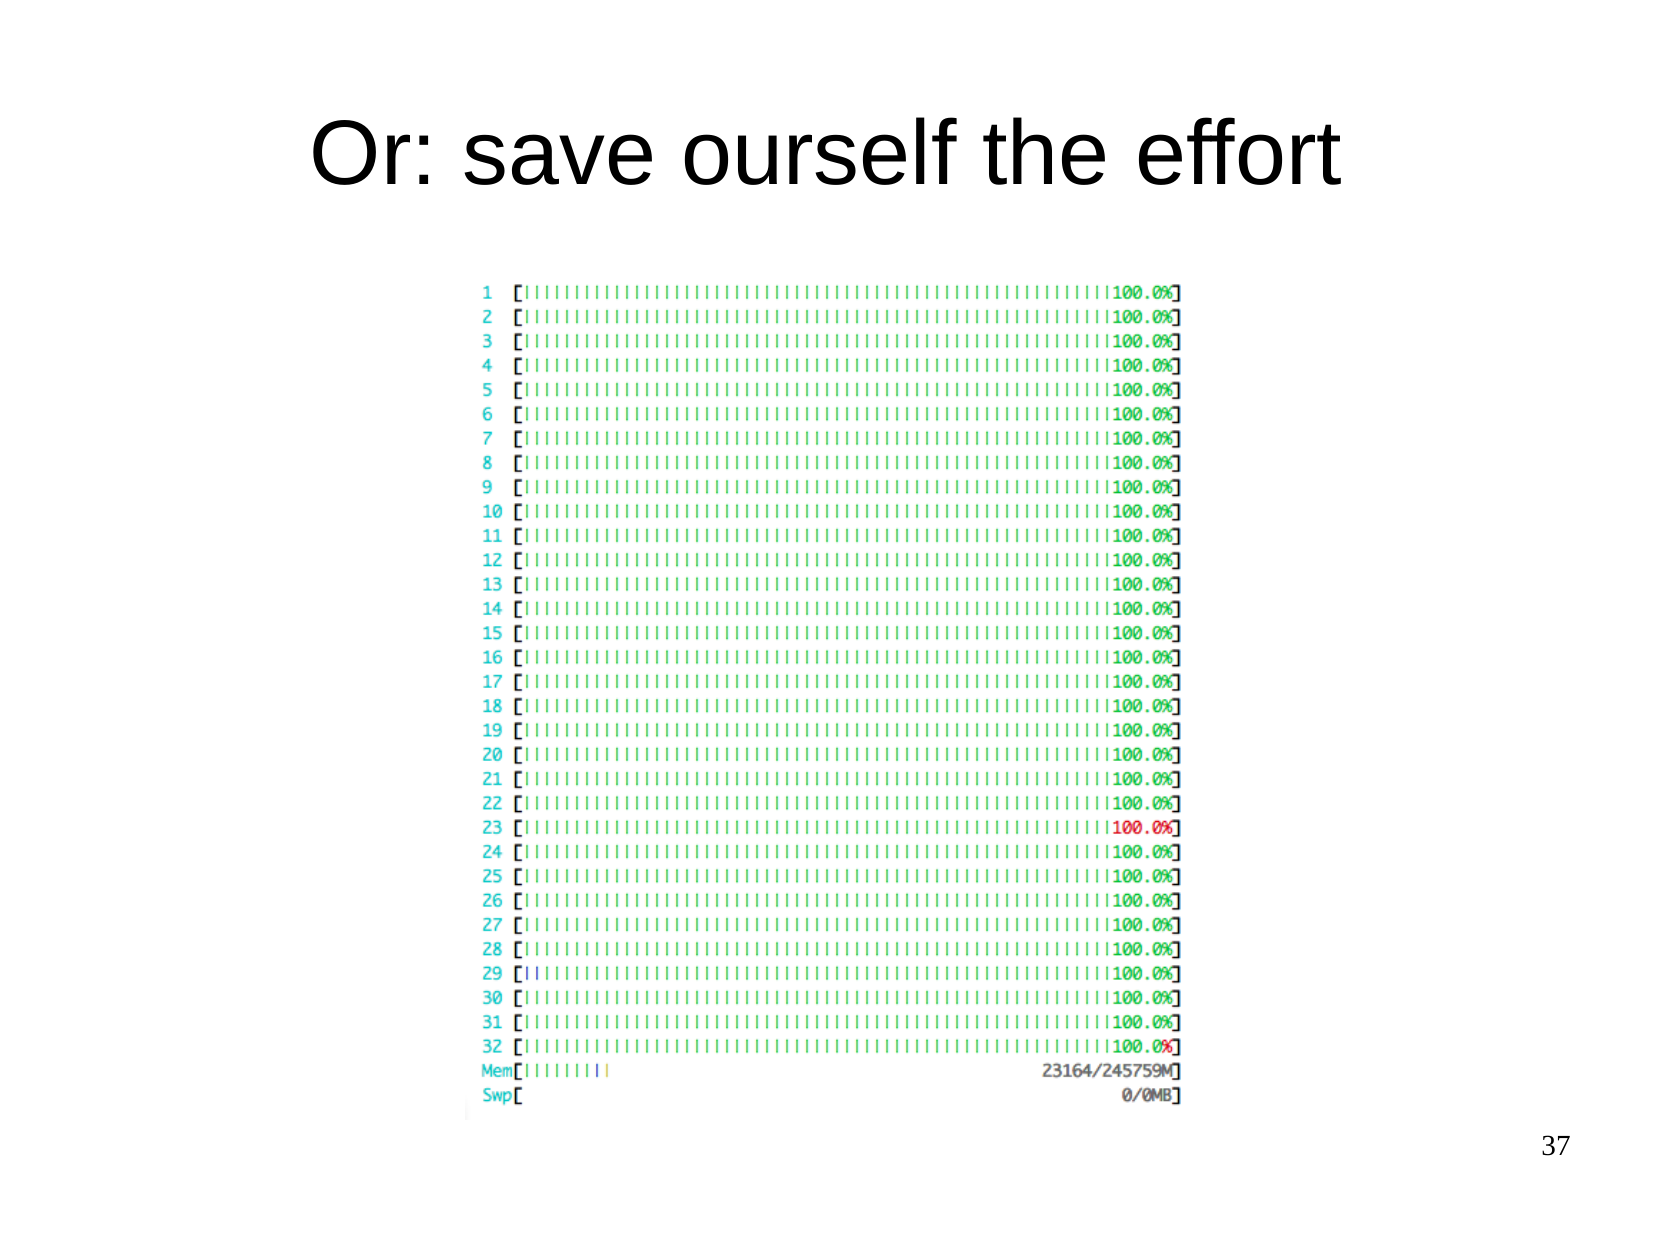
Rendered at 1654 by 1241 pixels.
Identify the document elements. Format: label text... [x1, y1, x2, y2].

title Or: save ourself the effort [82, 49, 1571, 257]
picture [465, 256, 1198, 1120]
